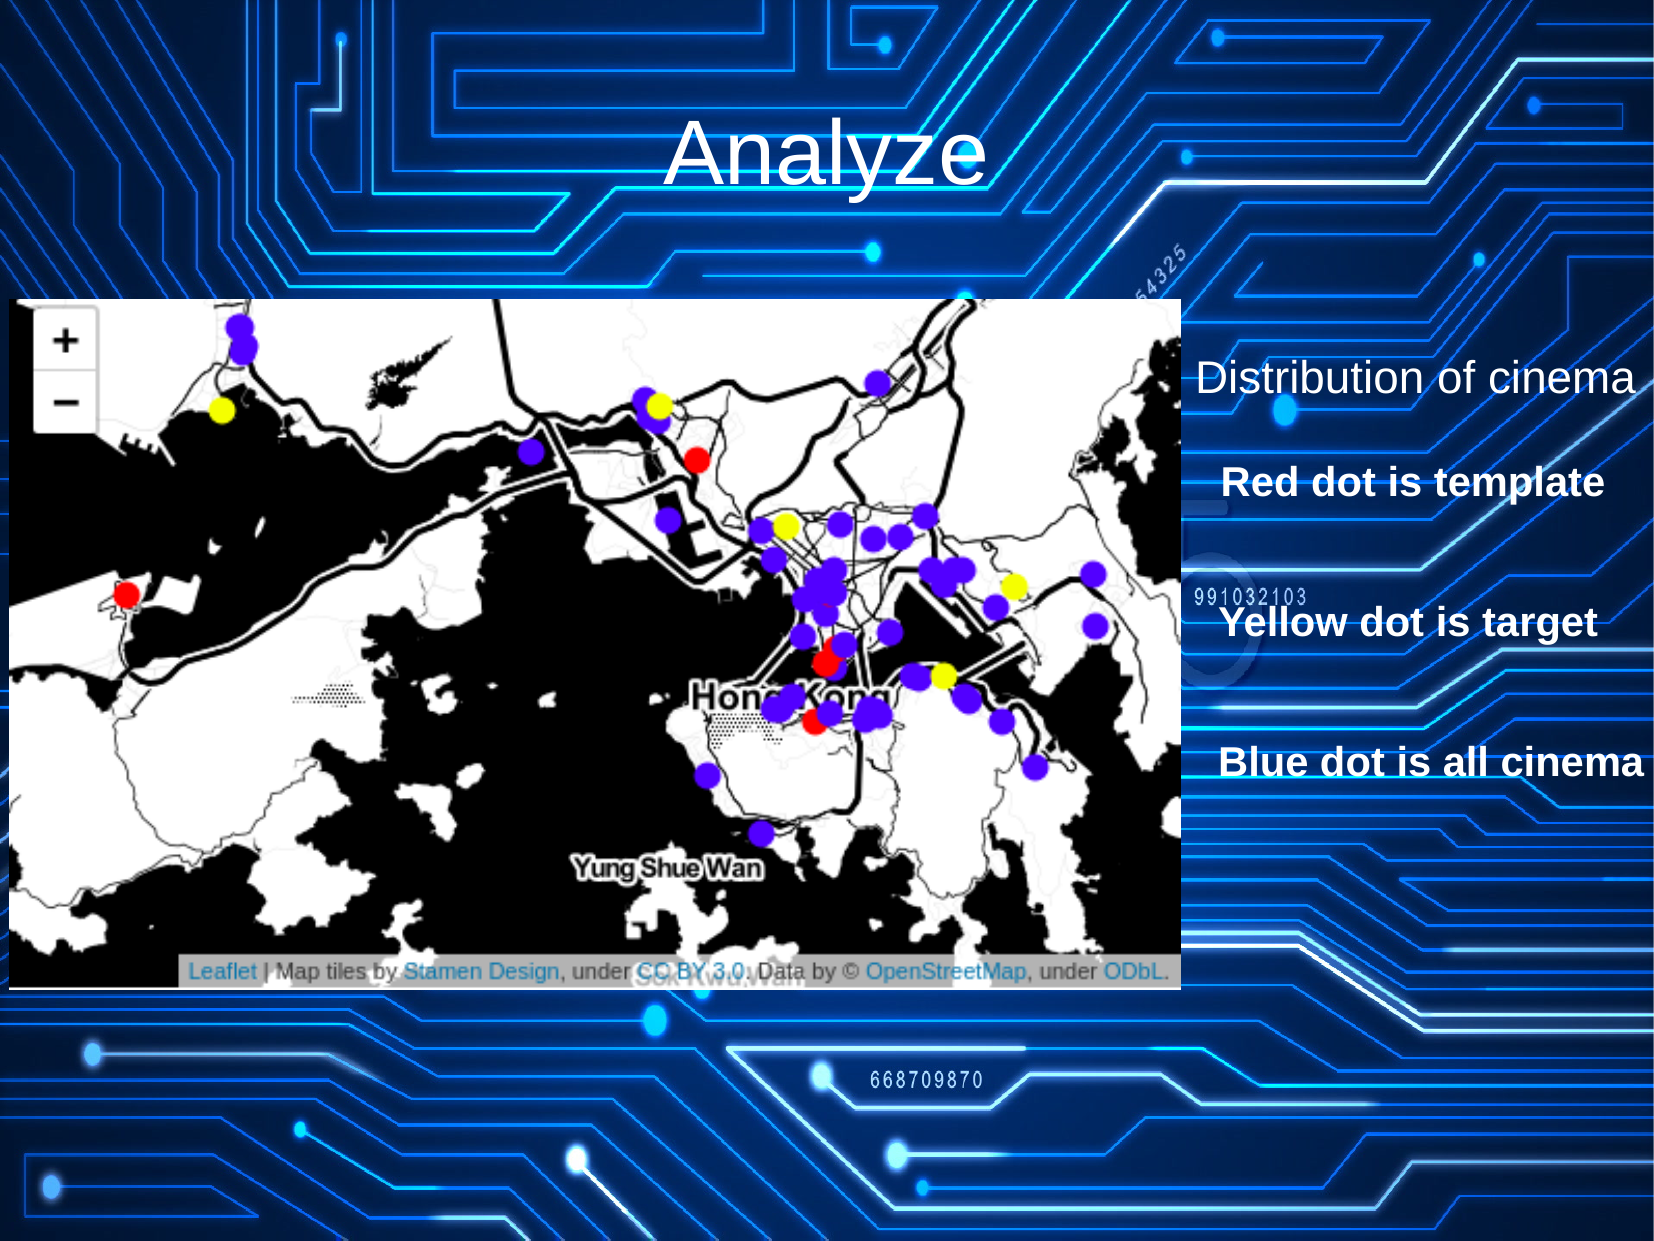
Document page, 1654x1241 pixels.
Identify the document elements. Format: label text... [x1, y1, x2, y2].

picture [0, 0, 1654, 1241]
title Analyze [82, 49, 1571, 257]
text_box Distribution of cinema Red dot is template Yellow dot is target Blue dot is all cinema [1180, 345, 1654, 793]
